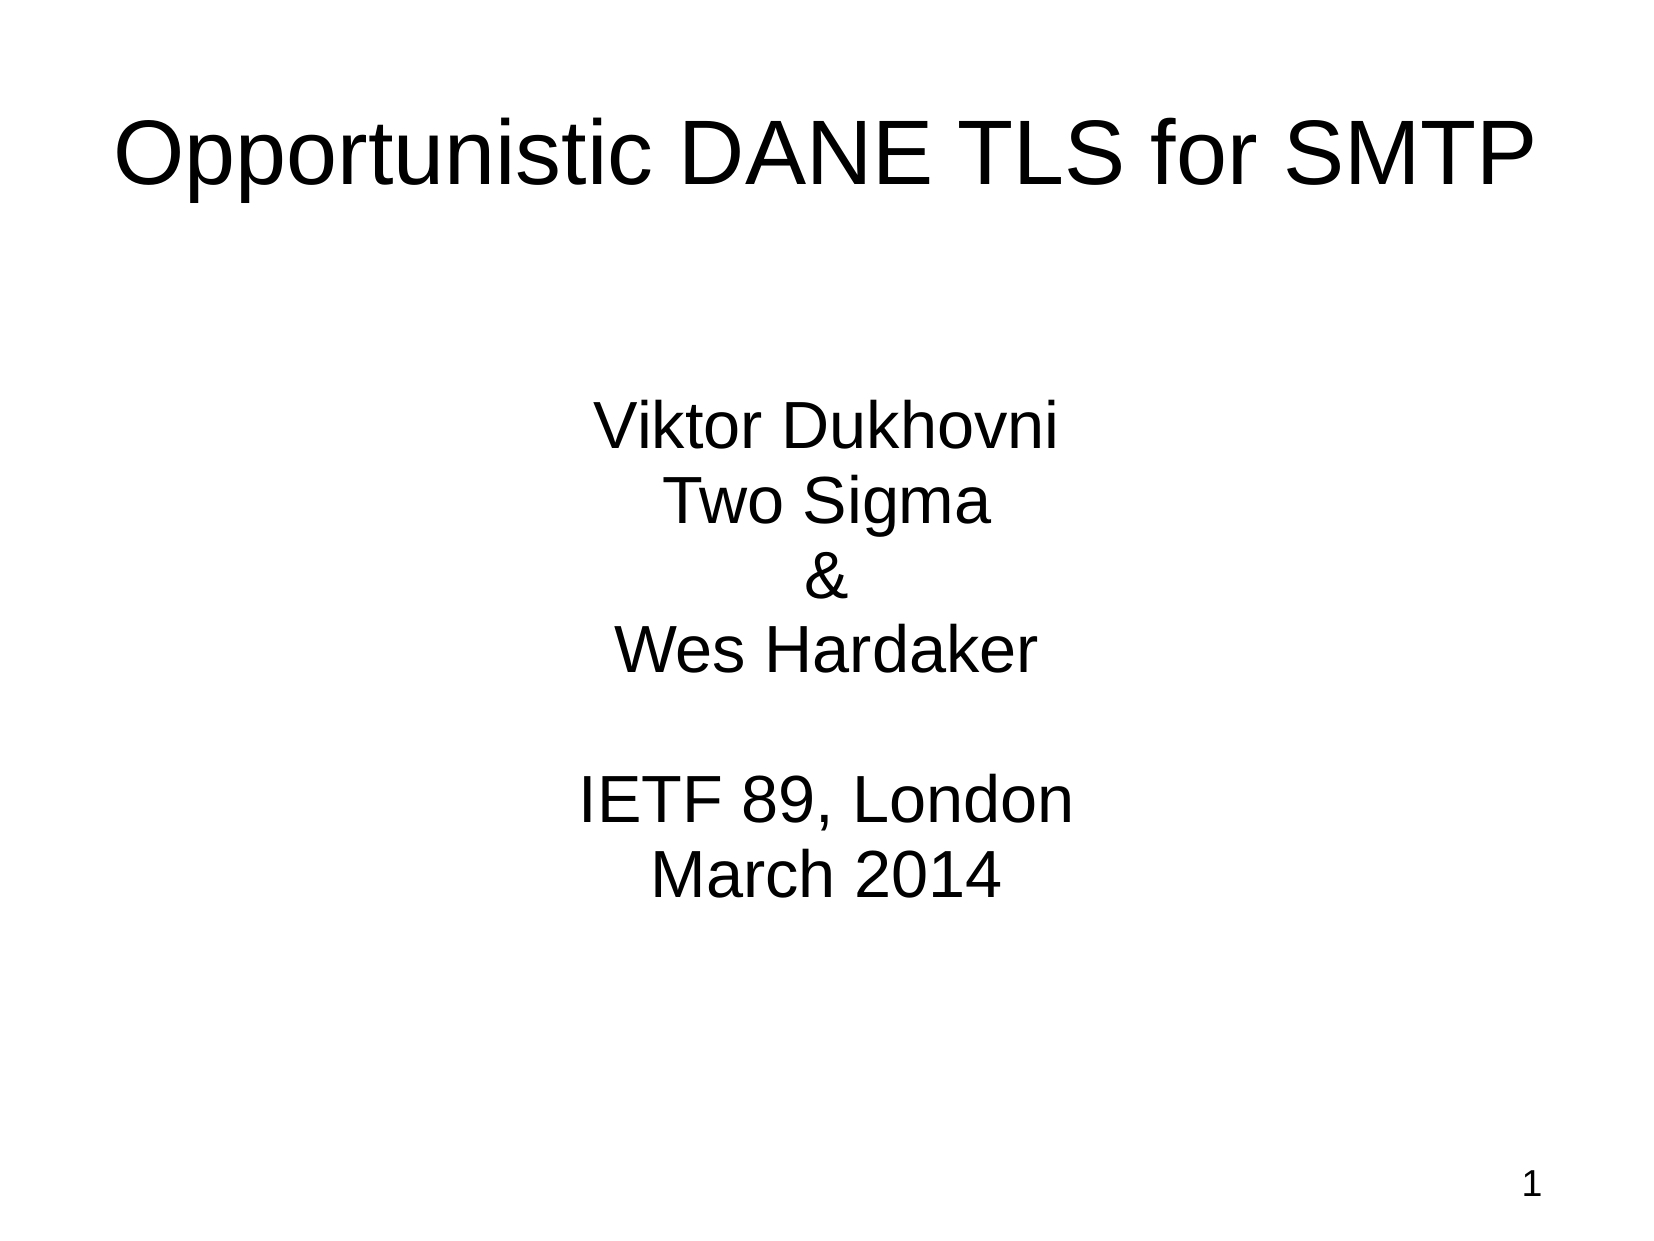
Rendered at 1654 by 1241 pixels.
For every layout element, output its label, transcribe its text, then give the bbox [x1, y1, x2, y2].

subtitle Viktor Dukhovni Two Sigma & Wes Hardaker IETF 89, London March 2014 [82, 290, 1571, 1010]
title Opportunistic DANE TLS for SMTP [82, 49, 1571, 257]
text_box <number> [1506, 1155, 1654, 1226]
